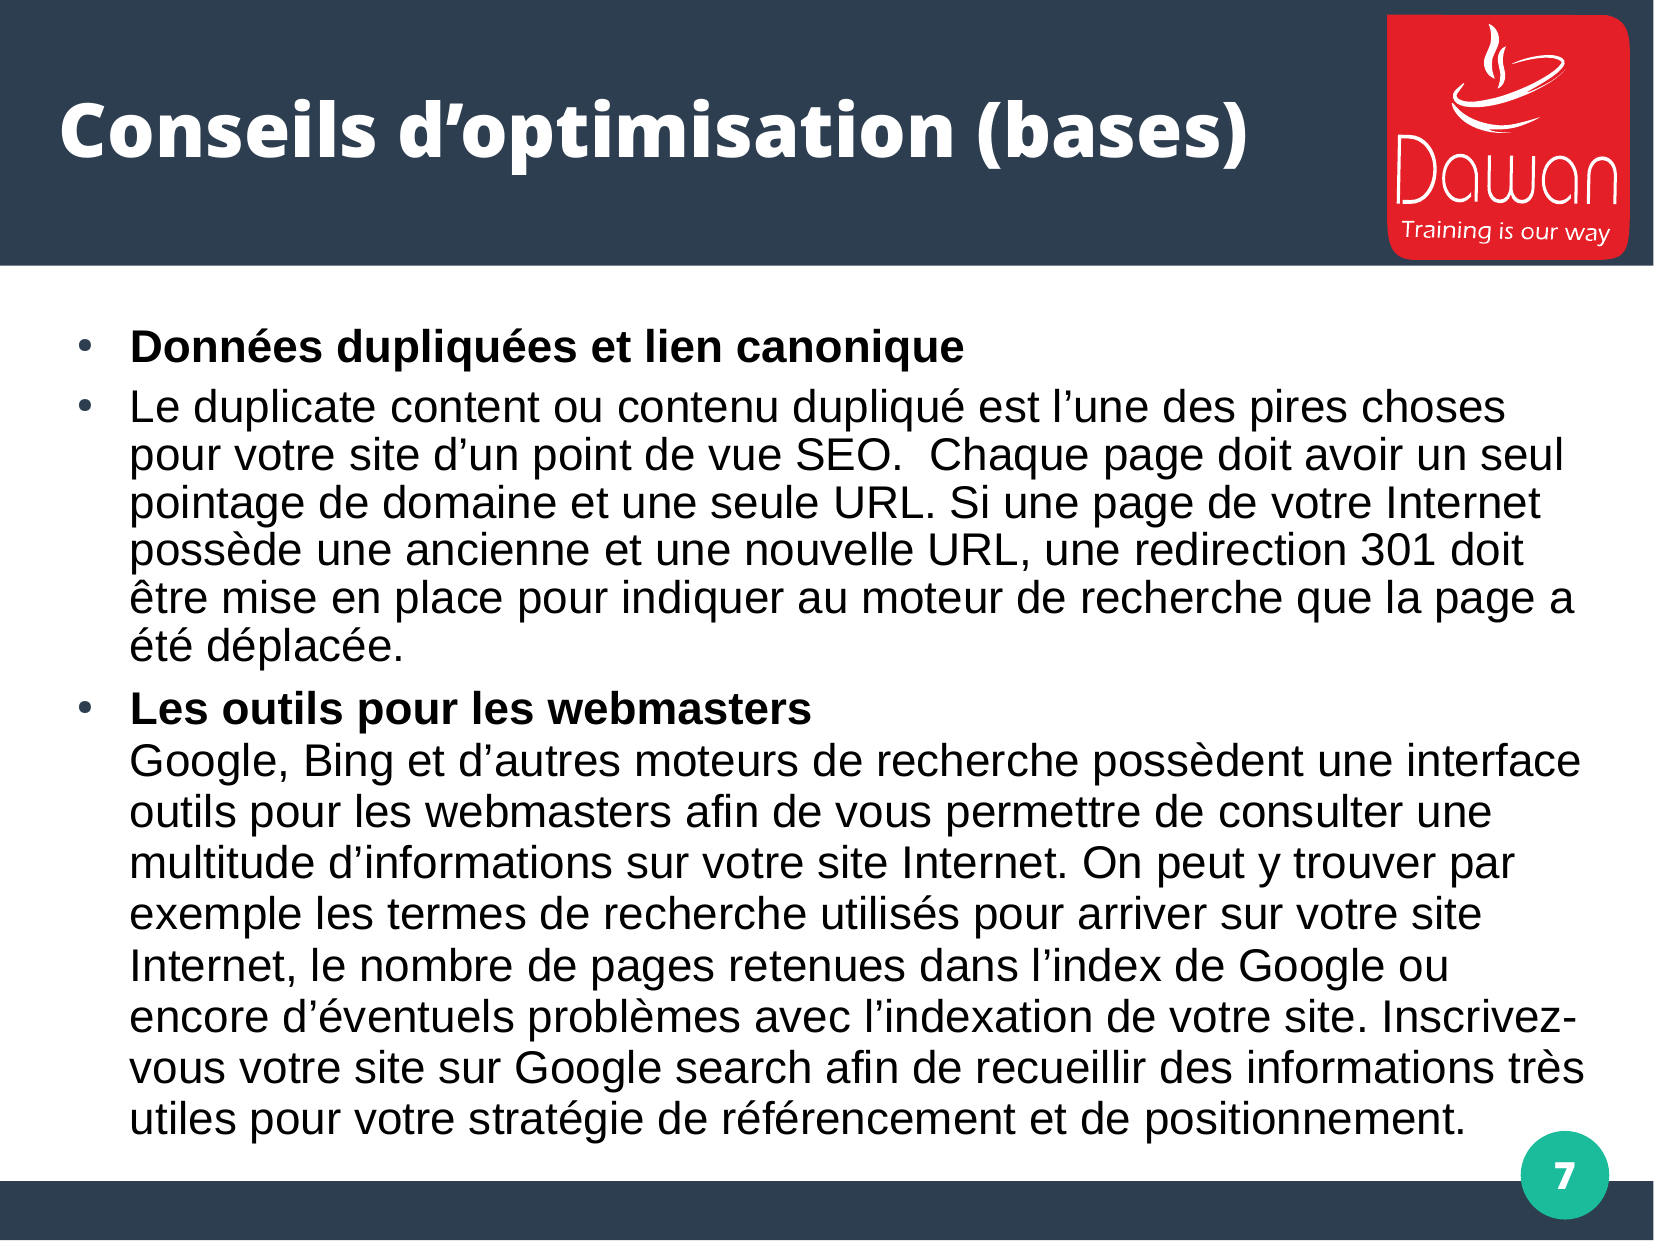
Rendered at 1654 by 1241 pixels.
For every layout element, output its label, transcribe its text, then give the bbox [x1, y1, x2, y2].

list Données dupliquées et lien canonique Le duplicate content ou contenu dupliqué est l’une des pires choses pour votre site d’un point de vue SEO. Chaque page doit avoir un seul pointage de domaine et une seule URL. Si une page de votre Internet possède une ancienne et une nouvelle URL, une redirection 301 doit être mise en place pour indiquer au moteur de recherche que la page a été déplacée. Les outils pour les webmasters Google, Bing et d’autres moteurs de recherche possèdent une interface outils pour les webmasters afin de vous permettre de consulter une multitude d’informations sur votre site Internet. On peut y trouver par exemple les termes de recherche utilisés pour arriver sur votre site Internet, le nombre de pages retenues dans l’index de Google ou encore d’éventuels problèmes avec l’indexation de votre site. Inscrivez-vous votre site sur Google search afin de recueillir des informations très utiles pour votre stratégie de référencement et de positionnement. [59, 324, 1595, 1152]
picture [1387, 14, 1630, 260]
title Conseils d’optimisation (bases) [59, 49, 1387, 207]
